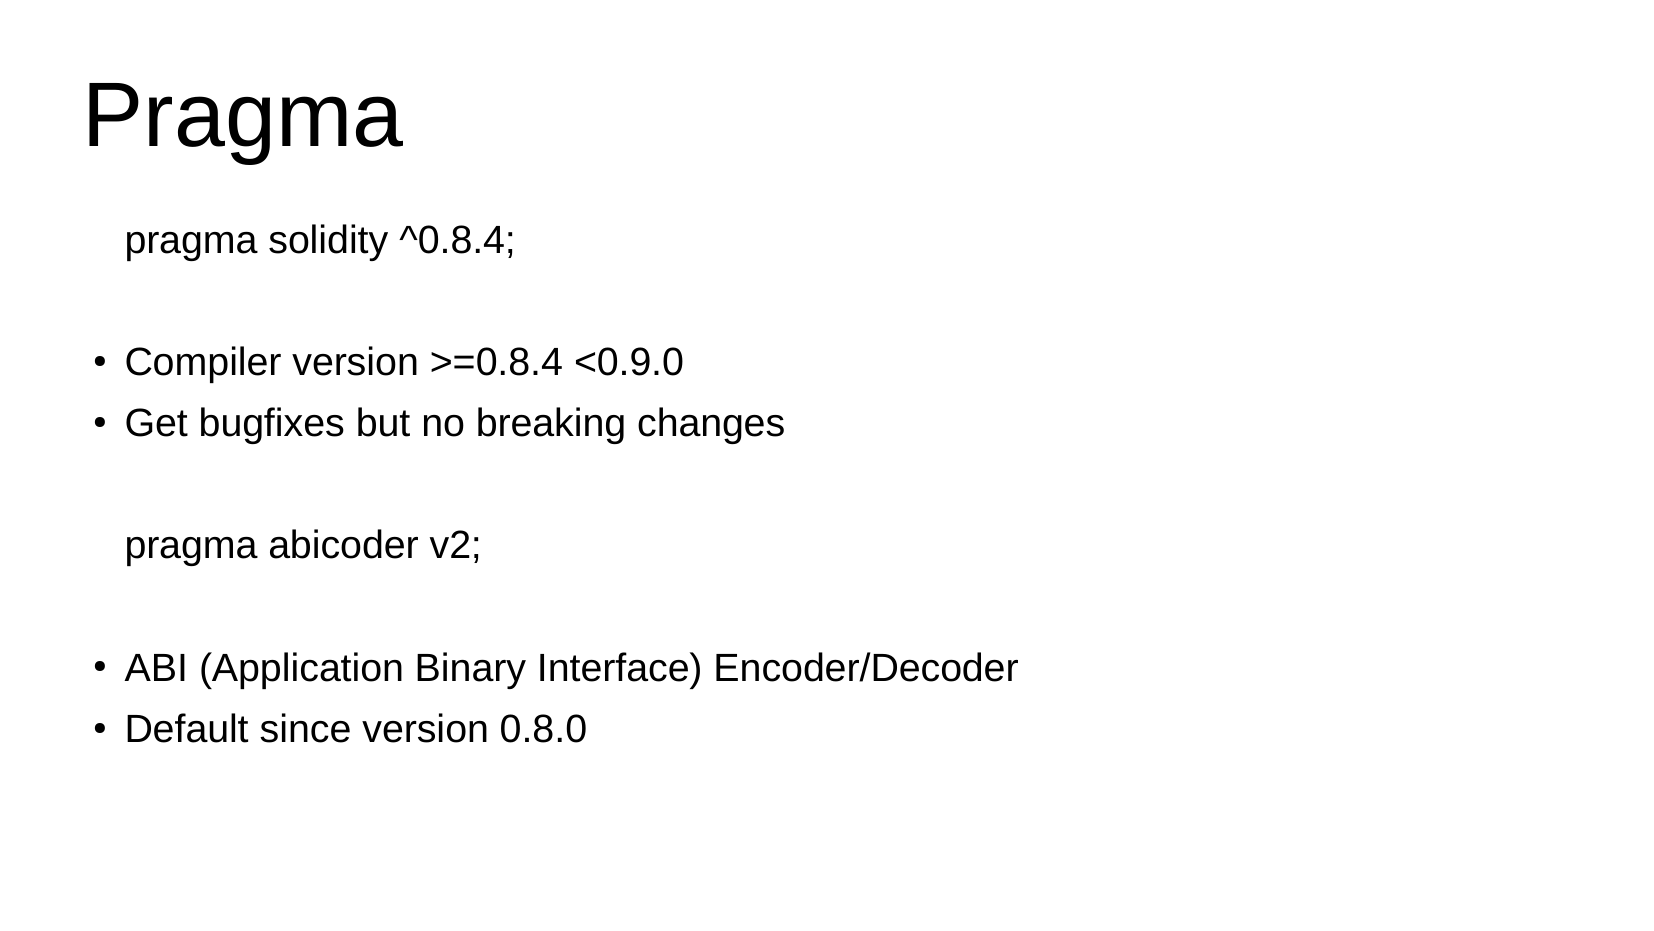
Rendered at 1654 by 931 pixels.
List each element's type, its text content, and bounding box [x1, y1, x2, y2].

list pragma solidity ^0.8.4; Compiler version >=0.8.4 <0.9.0 Get bugfixes but no breaking changes pragma abicoder v2; ABI (Application Binary Interface) Encoder/Decoder Default since version 0.8.0 [82, 217, 1571, 758]
title Pragma [82, 37, 1571, 193]
